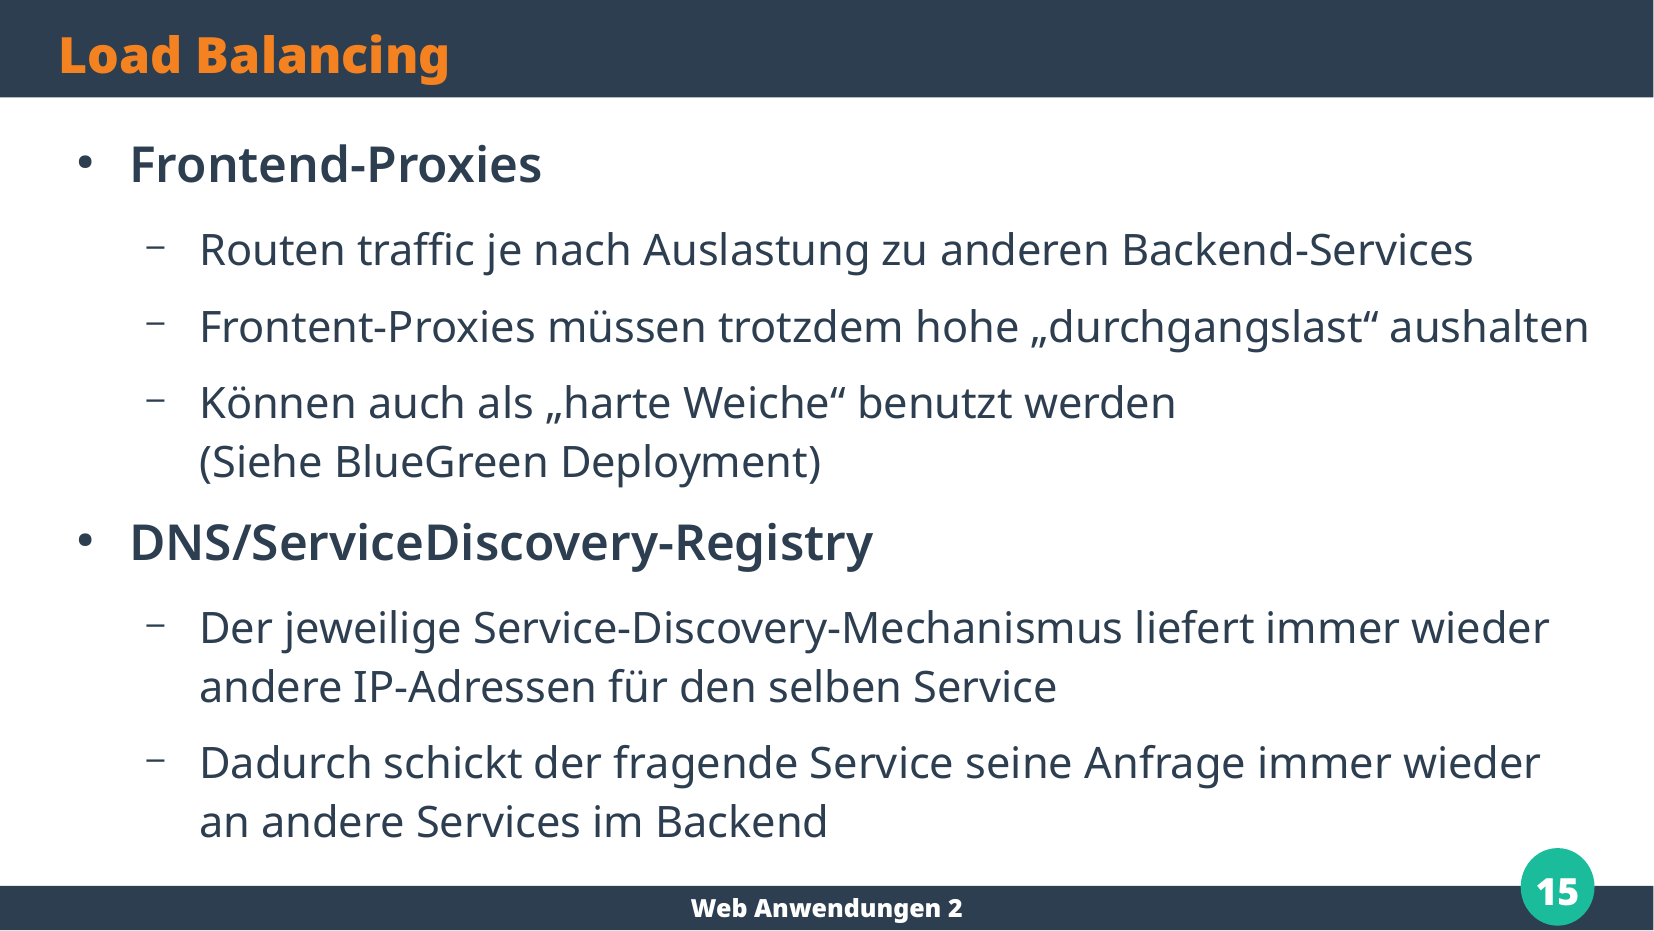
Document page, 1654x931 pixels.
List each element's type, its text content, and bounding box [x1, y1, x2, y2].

list Frontend-Proxies Routen traffic je nach Auslastung zu anderen Backend-Services Frontent-Proxies müssen trotzdem hohe „durchgangslast“ aushalten Können auch als „harte Weiche“ benutzt werden (Siehe BlueGreen Deployment) DNS/ServiceDiscovery-Registry Der jeweilige Service-Discovery-Mechanismus liefert immer wieder andere IP-Adressen für den selben Service Dadurch schickt der fragende Service seine Anfrage immer wieder an andere Services im Backend [59, 129, 1595, 864]
title Load Balancing [59, 8, 1595, 89]
